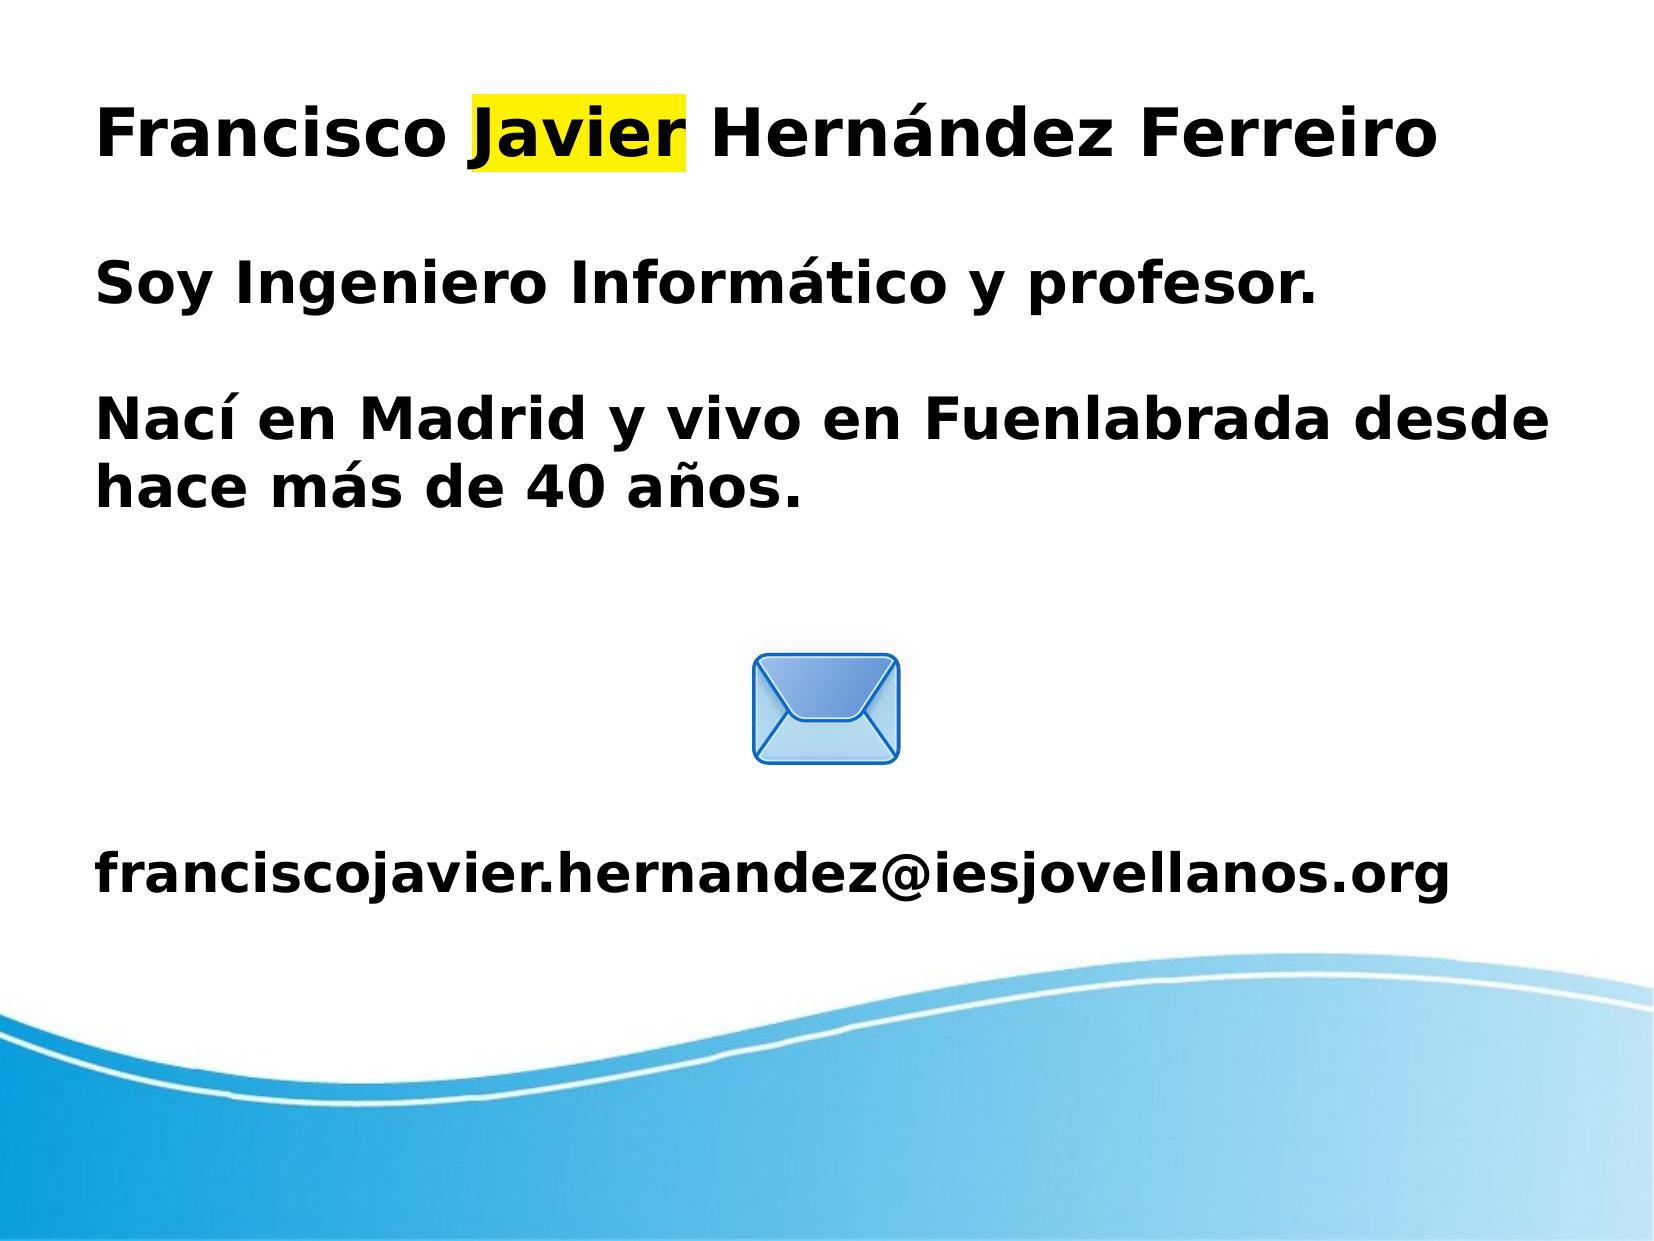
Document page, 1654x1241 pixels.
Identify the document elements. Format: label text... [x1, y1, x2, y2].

picture [732, 614, 922, 804]
title Francisco Javier Hernández Ferreiro Soy Ingeniero Informático y profesor. Nací en Madrid y vivo en Fuenlabrada desde hace más de 40 años. franciscojavier.hernandez@iesjovellanos.org [94, 59, 1619, 940]
picture [0, 952, 1654, 1241]
